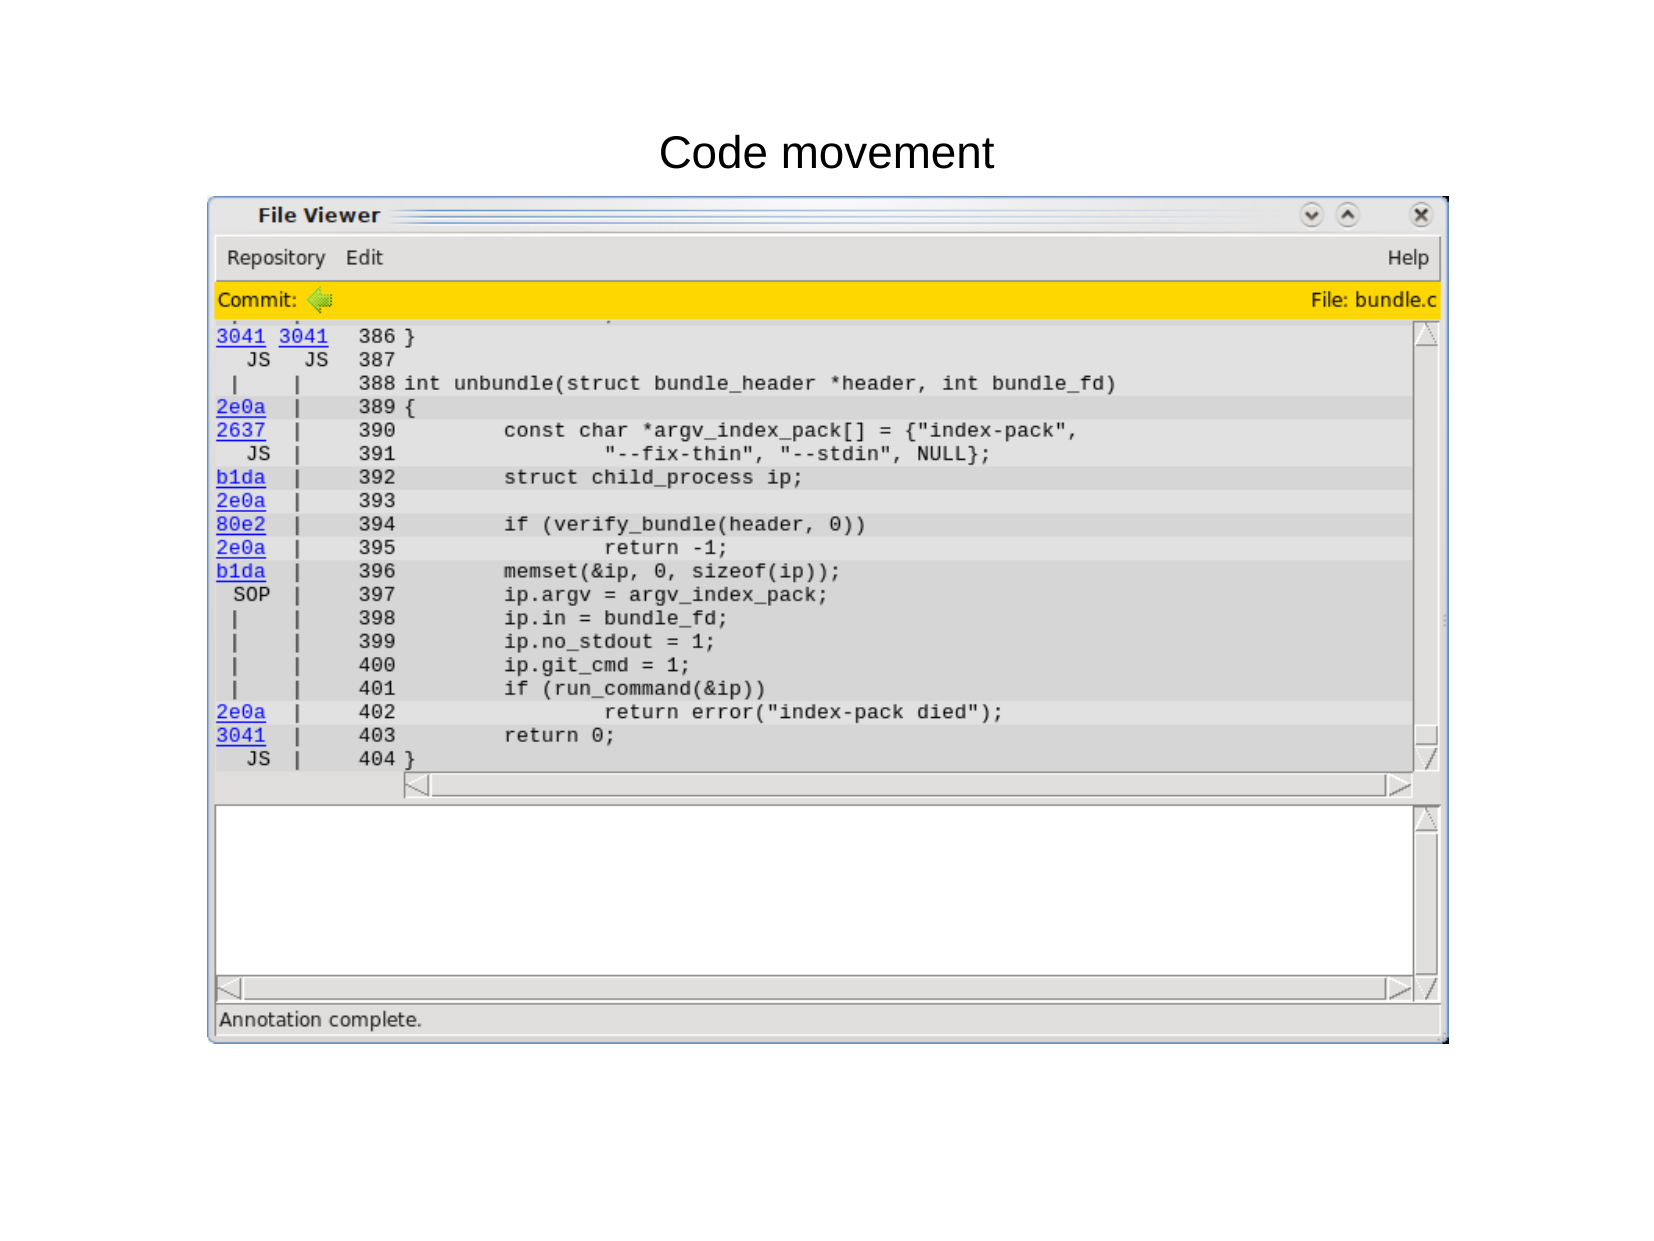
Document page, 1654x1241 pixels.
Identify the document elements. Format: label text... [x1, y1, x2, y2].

picture [207, 250, 1449, 1044]
title Code movement [82, 56, 1571, 250]
